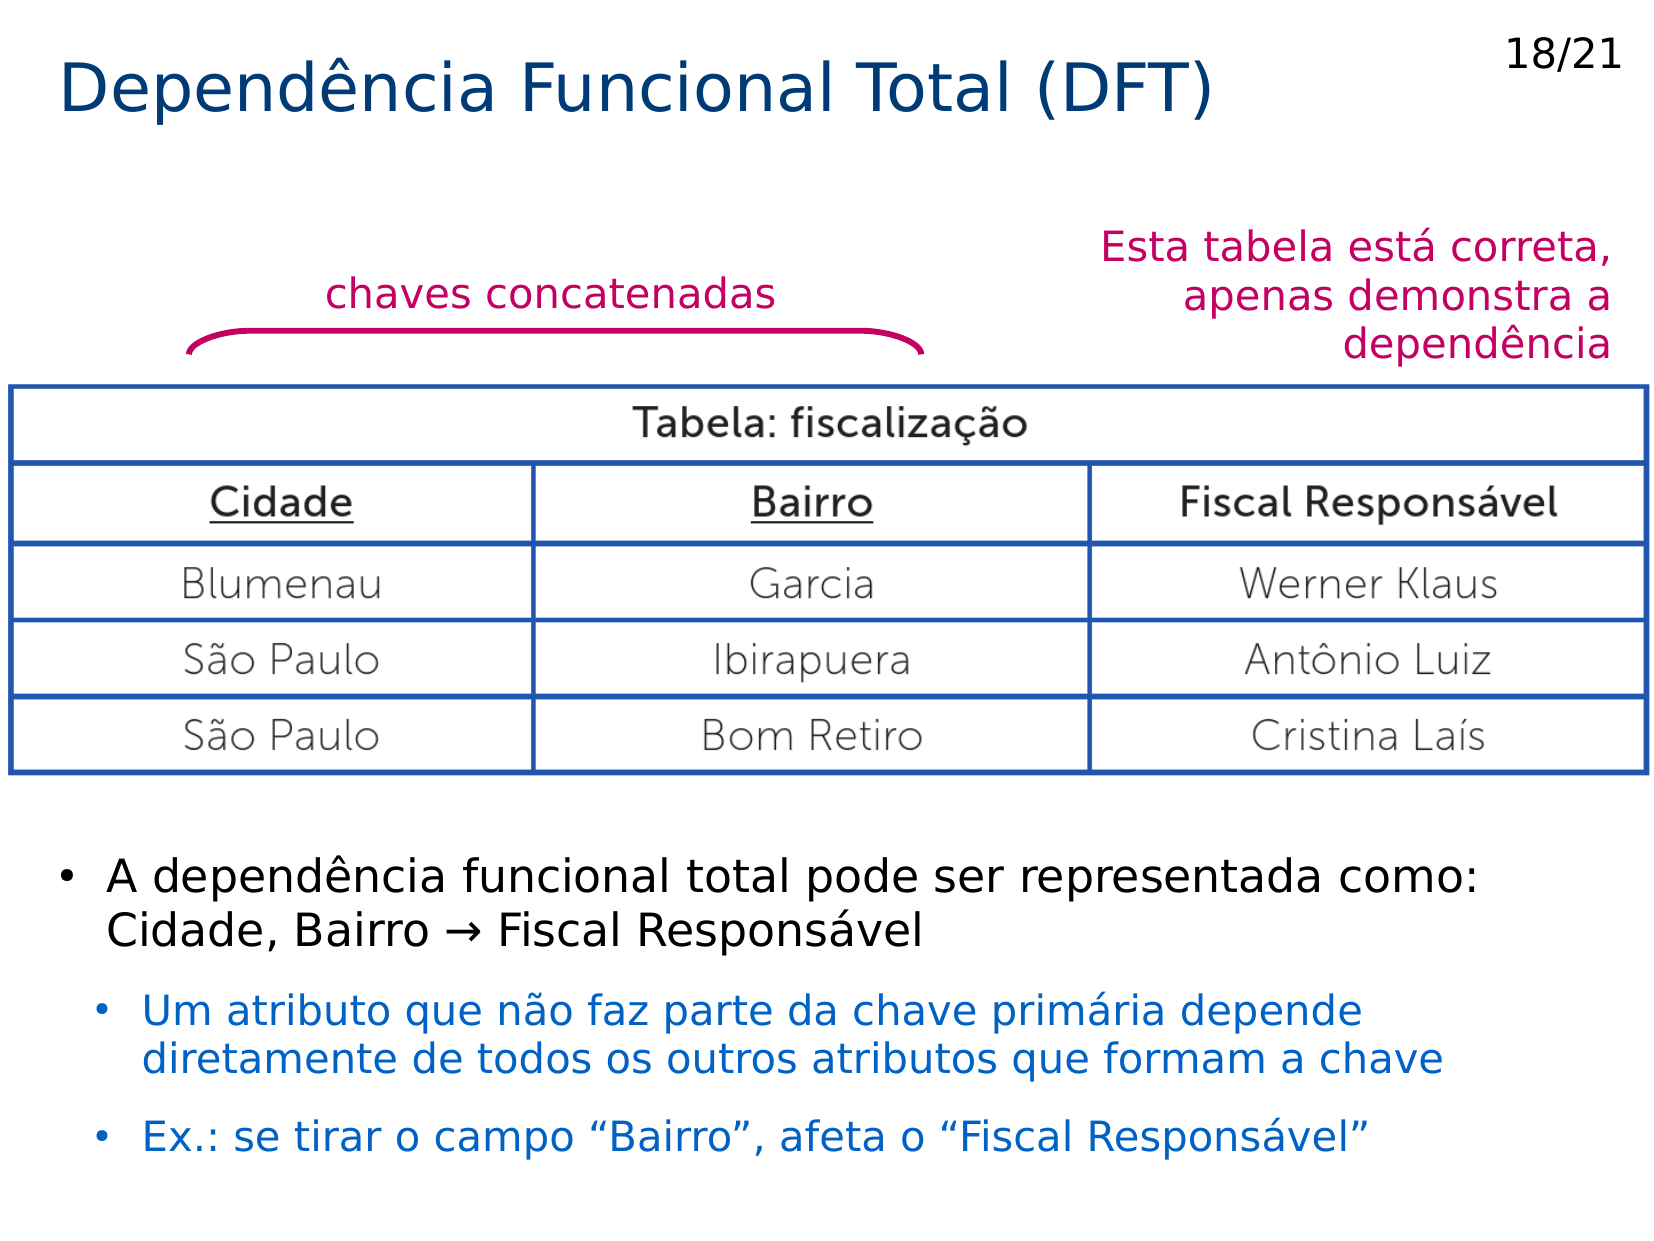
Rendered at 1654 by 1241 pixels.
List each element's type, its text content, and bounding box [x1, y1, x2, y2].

text_box chaves concatenadas [307, 259, 795, 327]
picture [7, 382, 1654, 780]
title Dependência Funcional Total (DFT) [59, 10, 1506, 167]
text_box Esta tabela está correta, apenas demonstra a dependência [1062, 212, 1630, 381]
list A dependência funcional total pode ser representada como: Cidade, Bairro → Fiscal Responsável Um atributo que não faz parte da chave primária depende diretamente de todos os outros atributos que formam a chave Ex.: se tirar o campo “Bairro”, afeta o “Fiscal Responsável” [59, 850, 1625, 1211]
